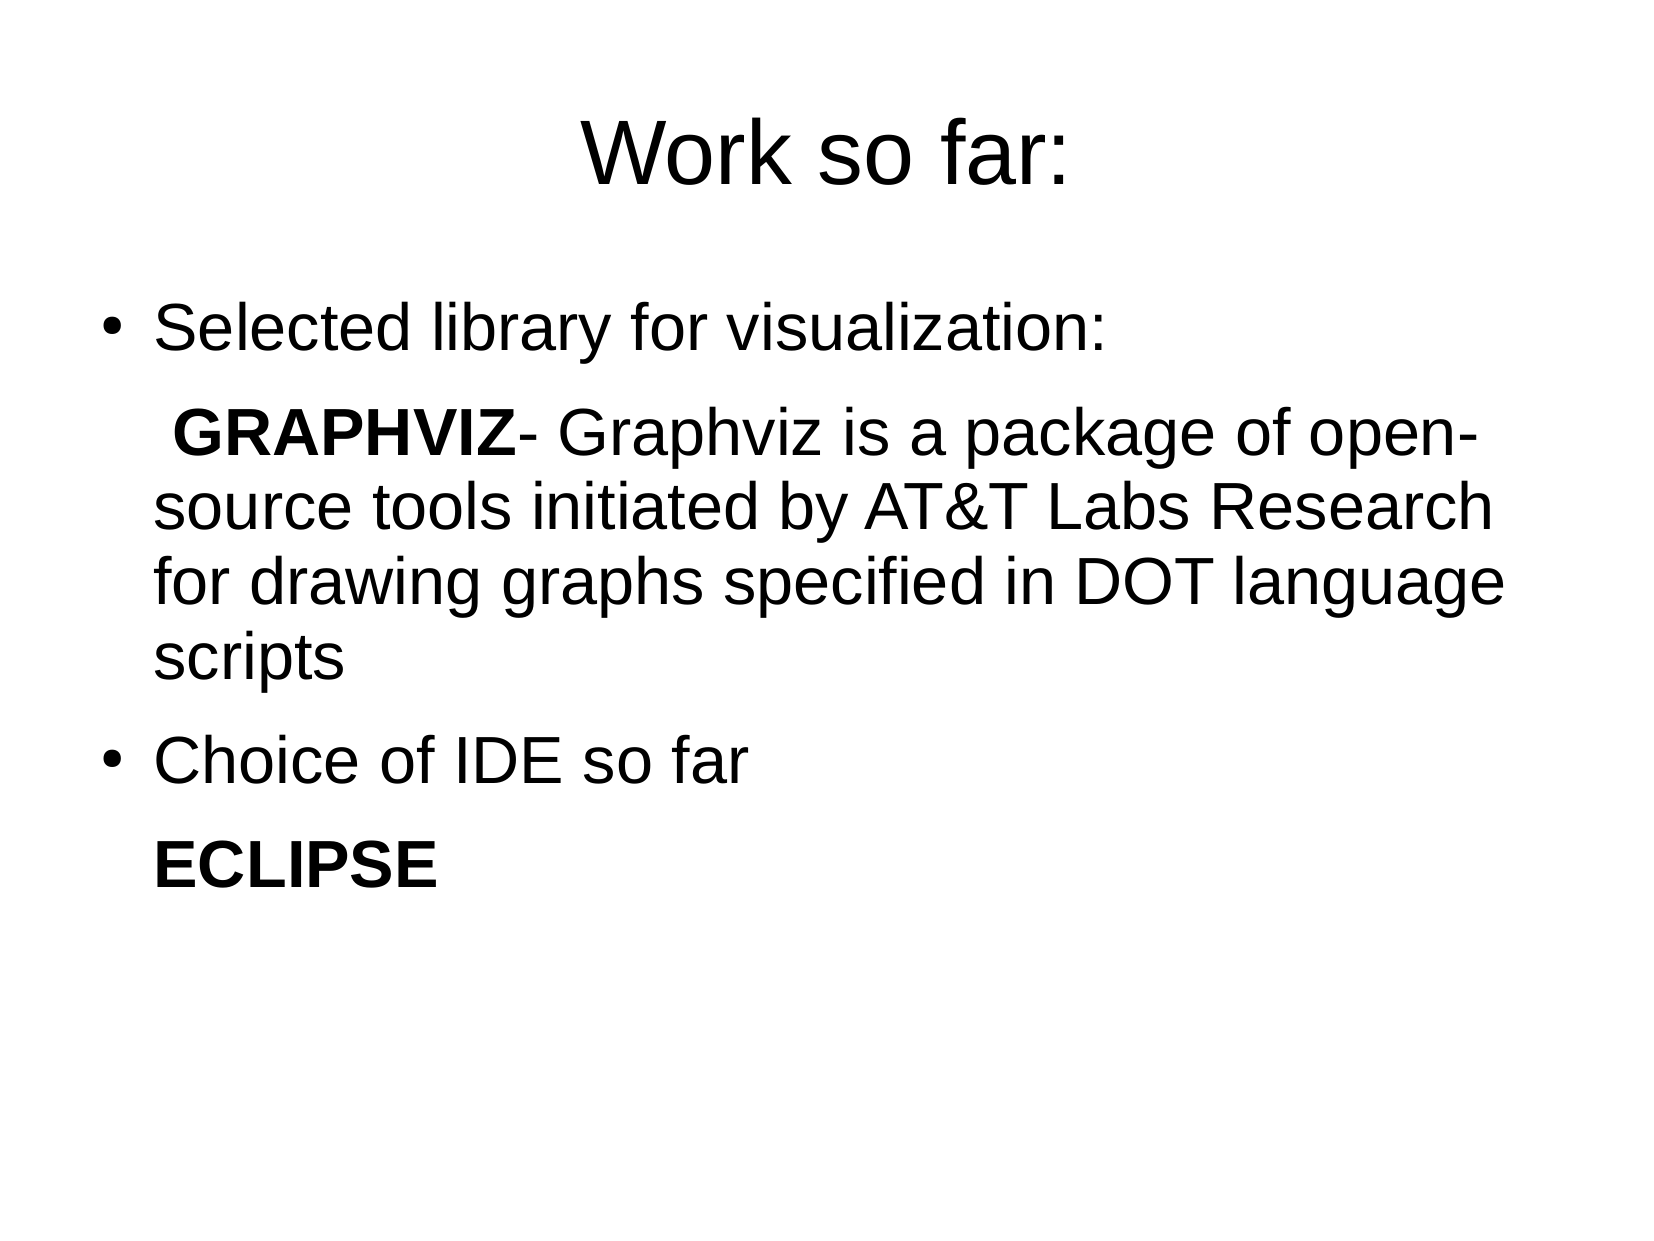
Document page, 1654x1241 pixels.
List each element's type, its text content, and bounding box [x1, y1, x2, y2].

title Work so far: [82, 49, 1571, 257]
list Selected library for visualization: GRAPHVIZ- Graphviz is a package of open-source tools initiated by AT&T Labs Research for drawing graphs specified in DOT language scripts Choice of IDE so far ECLIPSE [82, 290, 1571, 1010]
